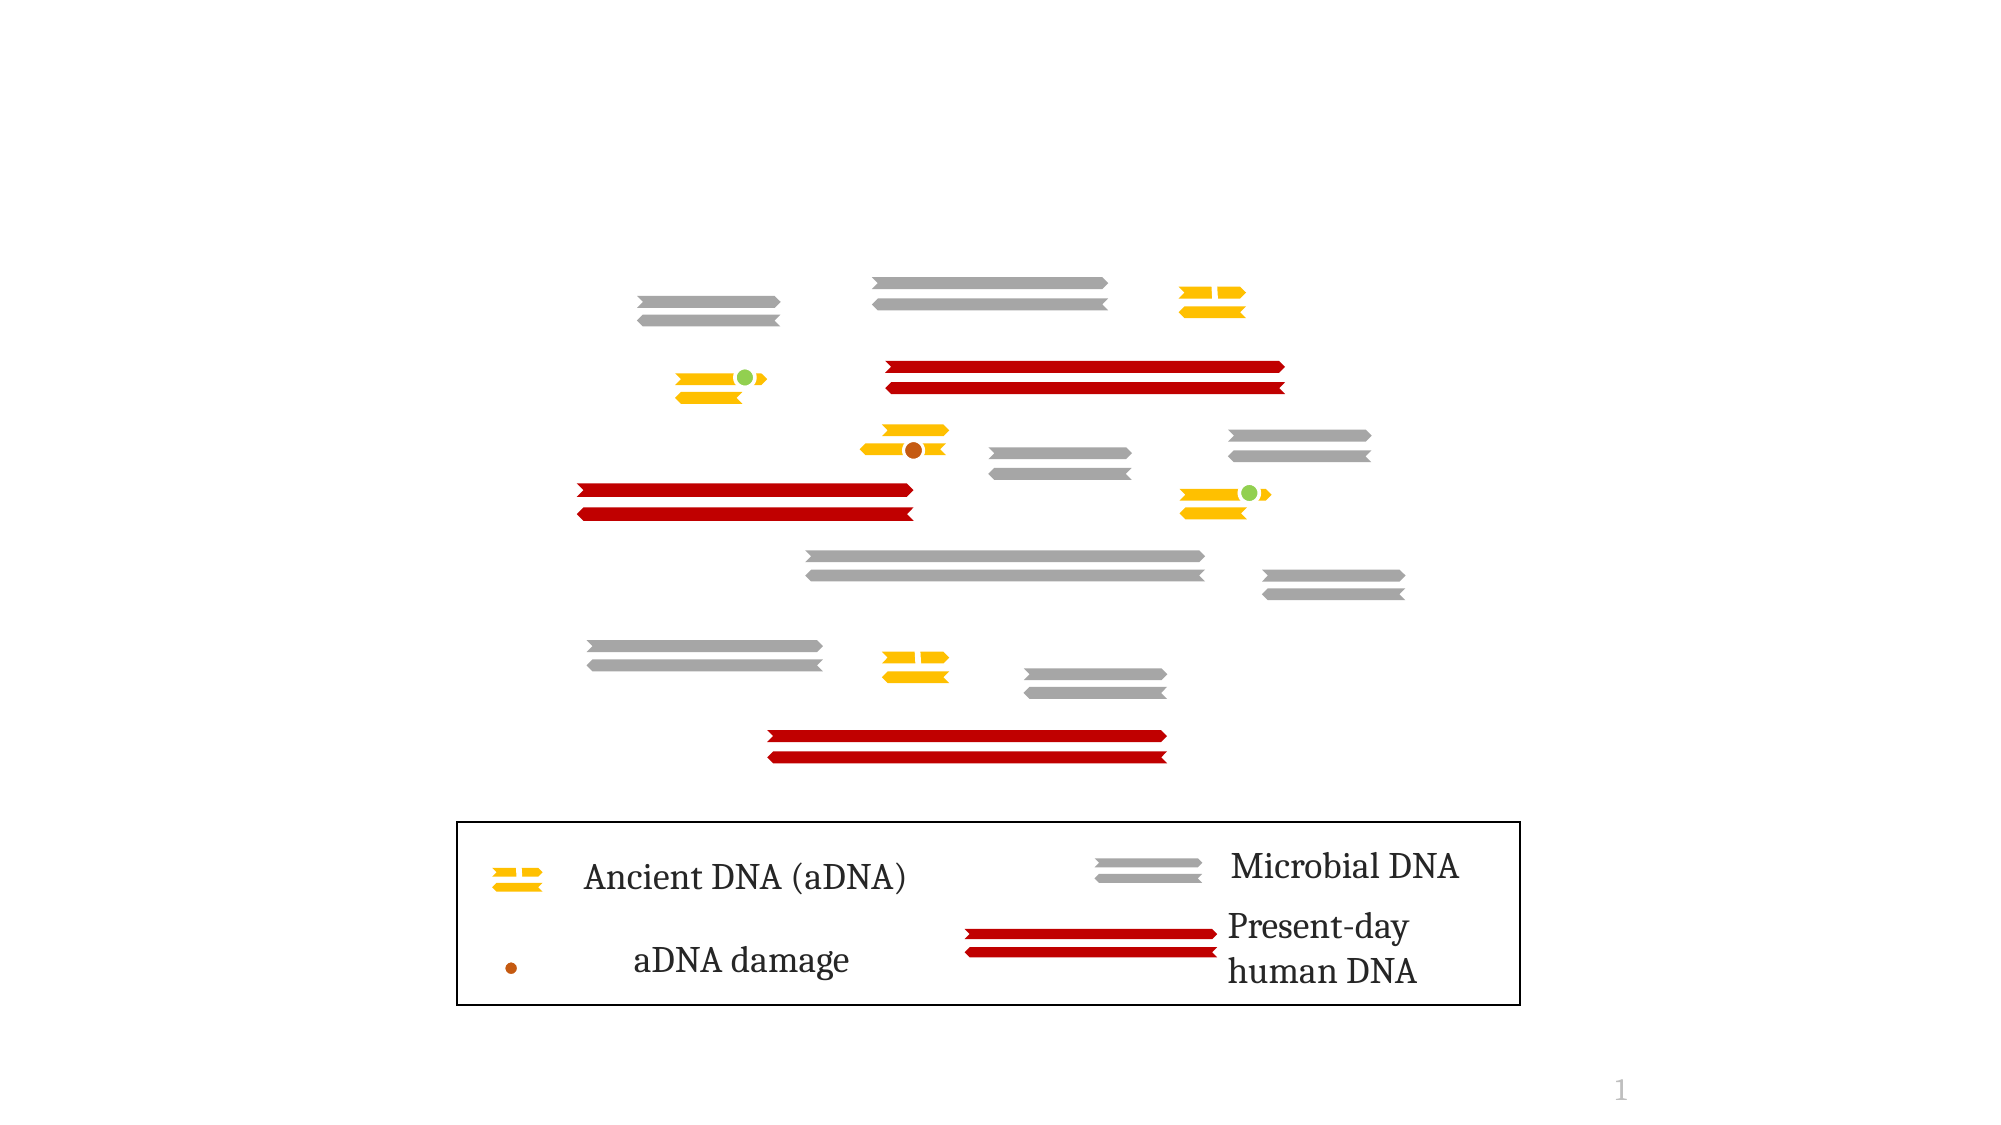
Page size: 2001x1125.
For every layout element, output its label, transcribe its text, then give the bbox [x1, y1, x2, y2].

text_box [805, 569, 1206, 582]
text_box [871, 298, 1109, 311]
text_box [885, 382, 1286, 395]
text_box [767, 751, 1168, 764]
text_box [921, 651, 950, 664]
text_box [964, 928, 1212, 940]
text_box [637, 295, 781, 308]
text_box [881, 424, 950, 437]
slide_number <number> [1566, 1057, 1675, 1118]
text_box [1178, 286, 1212, 299]
text_box [1023, 686, 1168, 699]
text_box [885, 360, 1286, 373]
text_box [1094, 858, 1203, 868]
text_box [1261, 588, 1406, 601]
text_box [492, 882, 543, 892]
text_box [586, 640, 823, 653]
text_box [988, 467, 1132, 480]
text_box [1023, 668, 1168, 681]
text_box [503, 960, 519, 976]
text_box [767, 730, 1168, 743]
text_box [576, 507, 914, 521]
text_box [881, 651, 915, 664]
text_box [1179, 483, 1272, 503]
text_box [964, 947, 1212, 958]
text_box [492, 867, 516, 877]
text_box [586, 659, 823, 672]
text_box [881, 671, 950, 684]
text_box [1228, 429, 1372, 442]
text_box Present-day human DNA [1212, 893, 1498, 999]
text_box Ancient DNA (aDNA) [568, 844, 924, 905]
text_box [871, 277, 1109, 290]
text_box aDNA damage [618, 927, 865, 987]
text_box [805, 550, 1206, 563]
text_box [988, 447, 1133, 460]
text_box [576, 483, 914, 497]
text_box [1262, 569, 1406, 582]
text_box [1218, 286, 1247, 299]
text_box [675, 367, 768, 388]
text_box [522, 867, 543, 877]
text_box [636, 314, 781, 327]
text_box [1227, 450, 1372, 463]
text_box [675, 391, 743, 404]
text_box [1179, 507, 1247, 520]
text_box [1094, 873, 1203, 883]
text_box Microbial DNA [1215, 834, 1475, 893]
text_box [859, 440, 947, 461]
text_box [1178, 306, 1247, 319]
